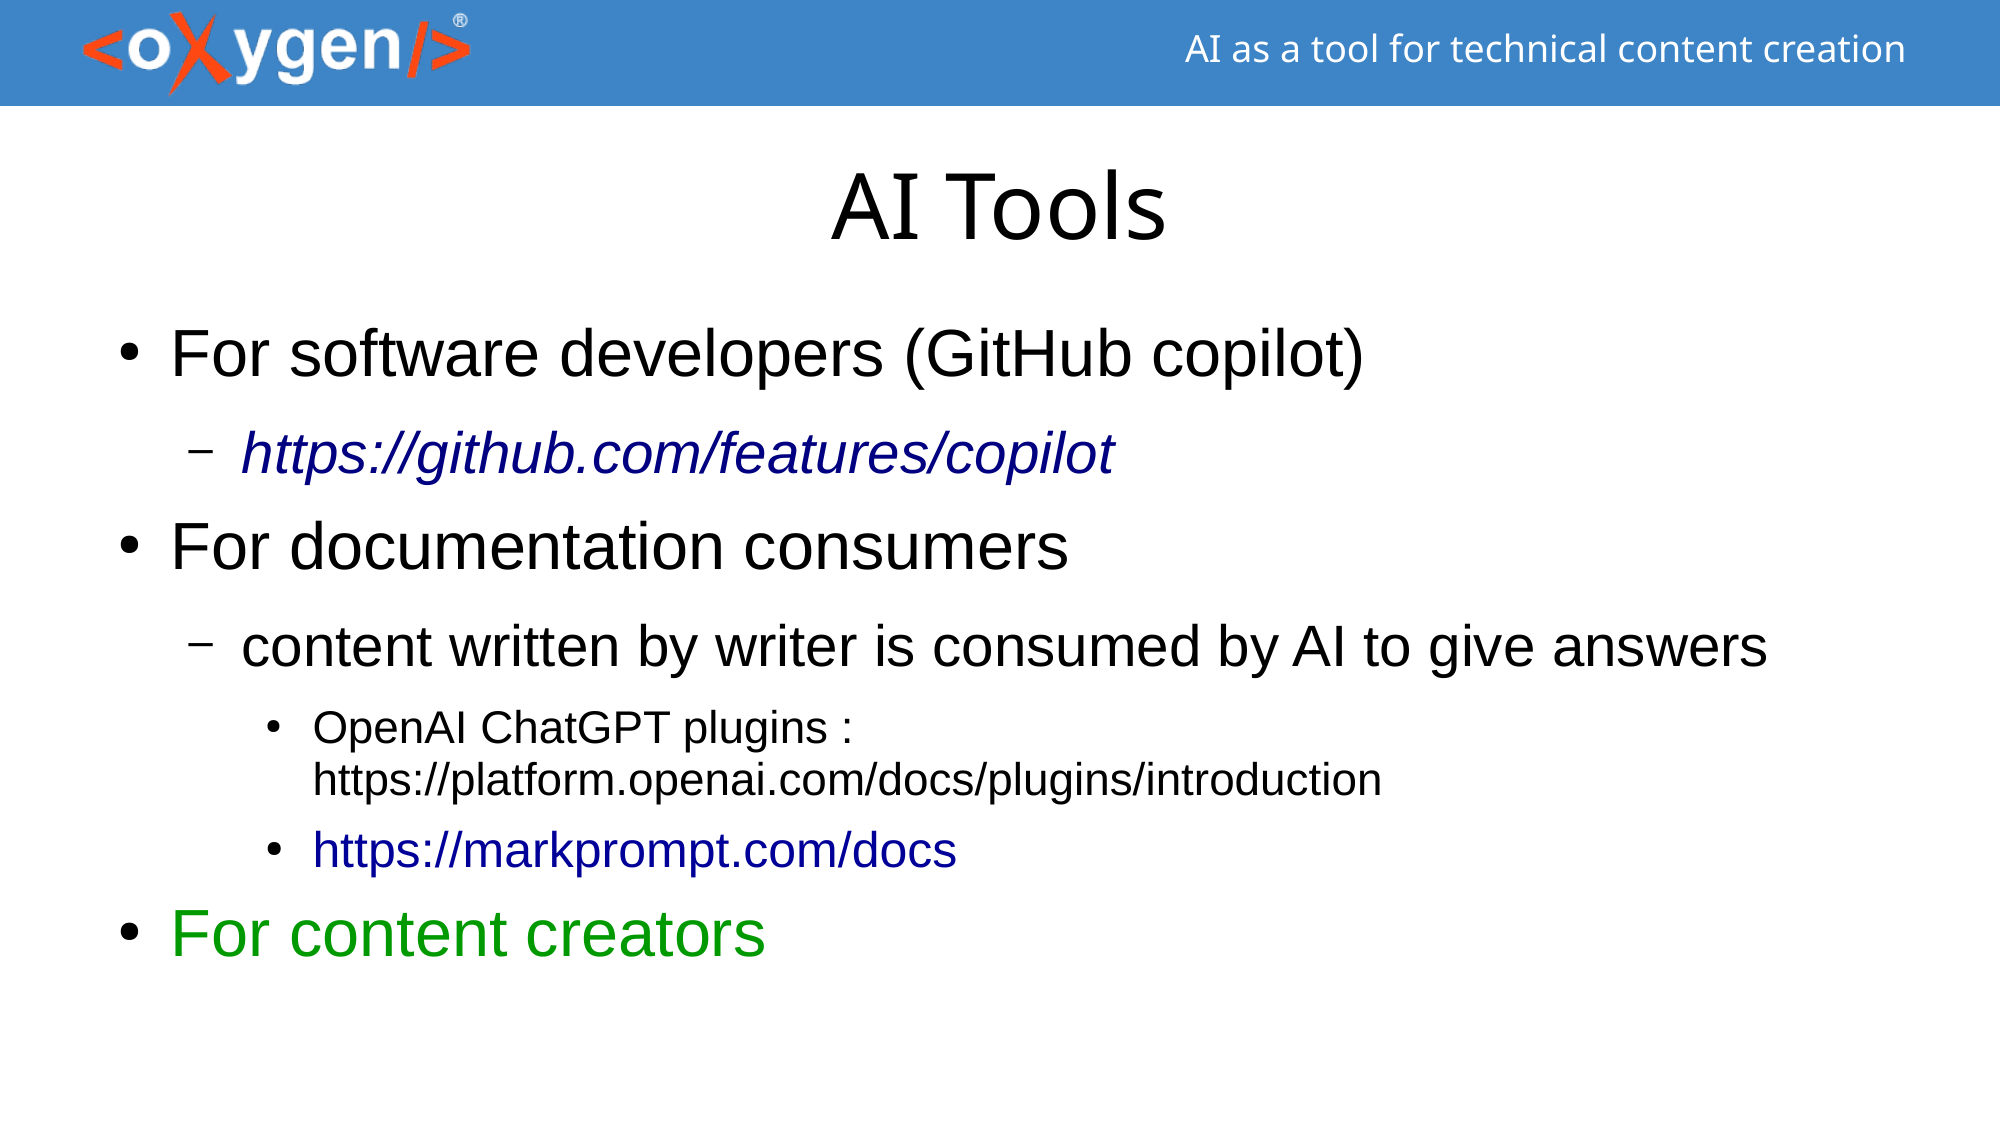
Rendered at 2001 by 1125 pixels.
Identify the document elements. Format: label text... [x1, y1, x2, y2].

list For software developers (GitHub copilot) https://github.com/features/copilot For documentation consumers content written by writer is consumed by AI to give answers OpenAI ChatGPT plugins : https://platform.openai.com/docs/plugins/introduction https://markprompt.com/docs For content creators [99, 316, 1900, 1083]
title AI Tools [99, 109, 1900, 298]
picture [75, 0, 488, 106]
